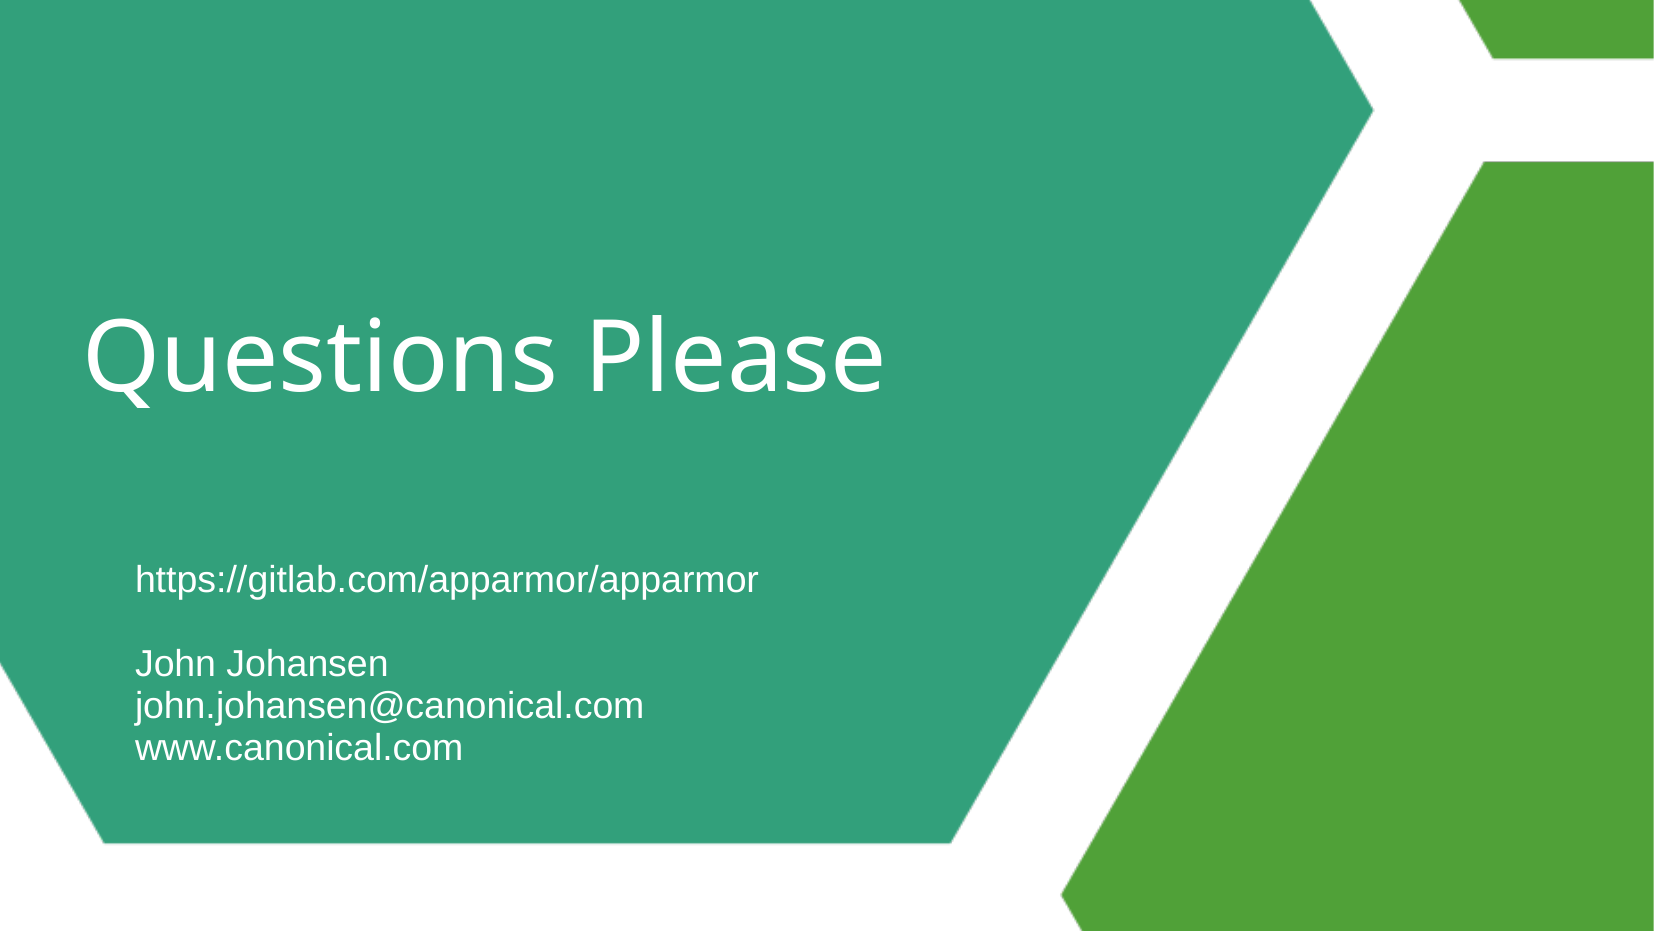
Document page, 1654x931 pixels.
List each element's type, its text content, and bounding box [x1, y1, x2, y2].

title Questions Please [82, 219, 1218, 486]
picture [0, 0, 1654, 931]
text_box https://gitlab.com/apparmor/apparmor John Johansen john.johansen@canonical.com www.canonical.com [120, 551, 775, 777]
